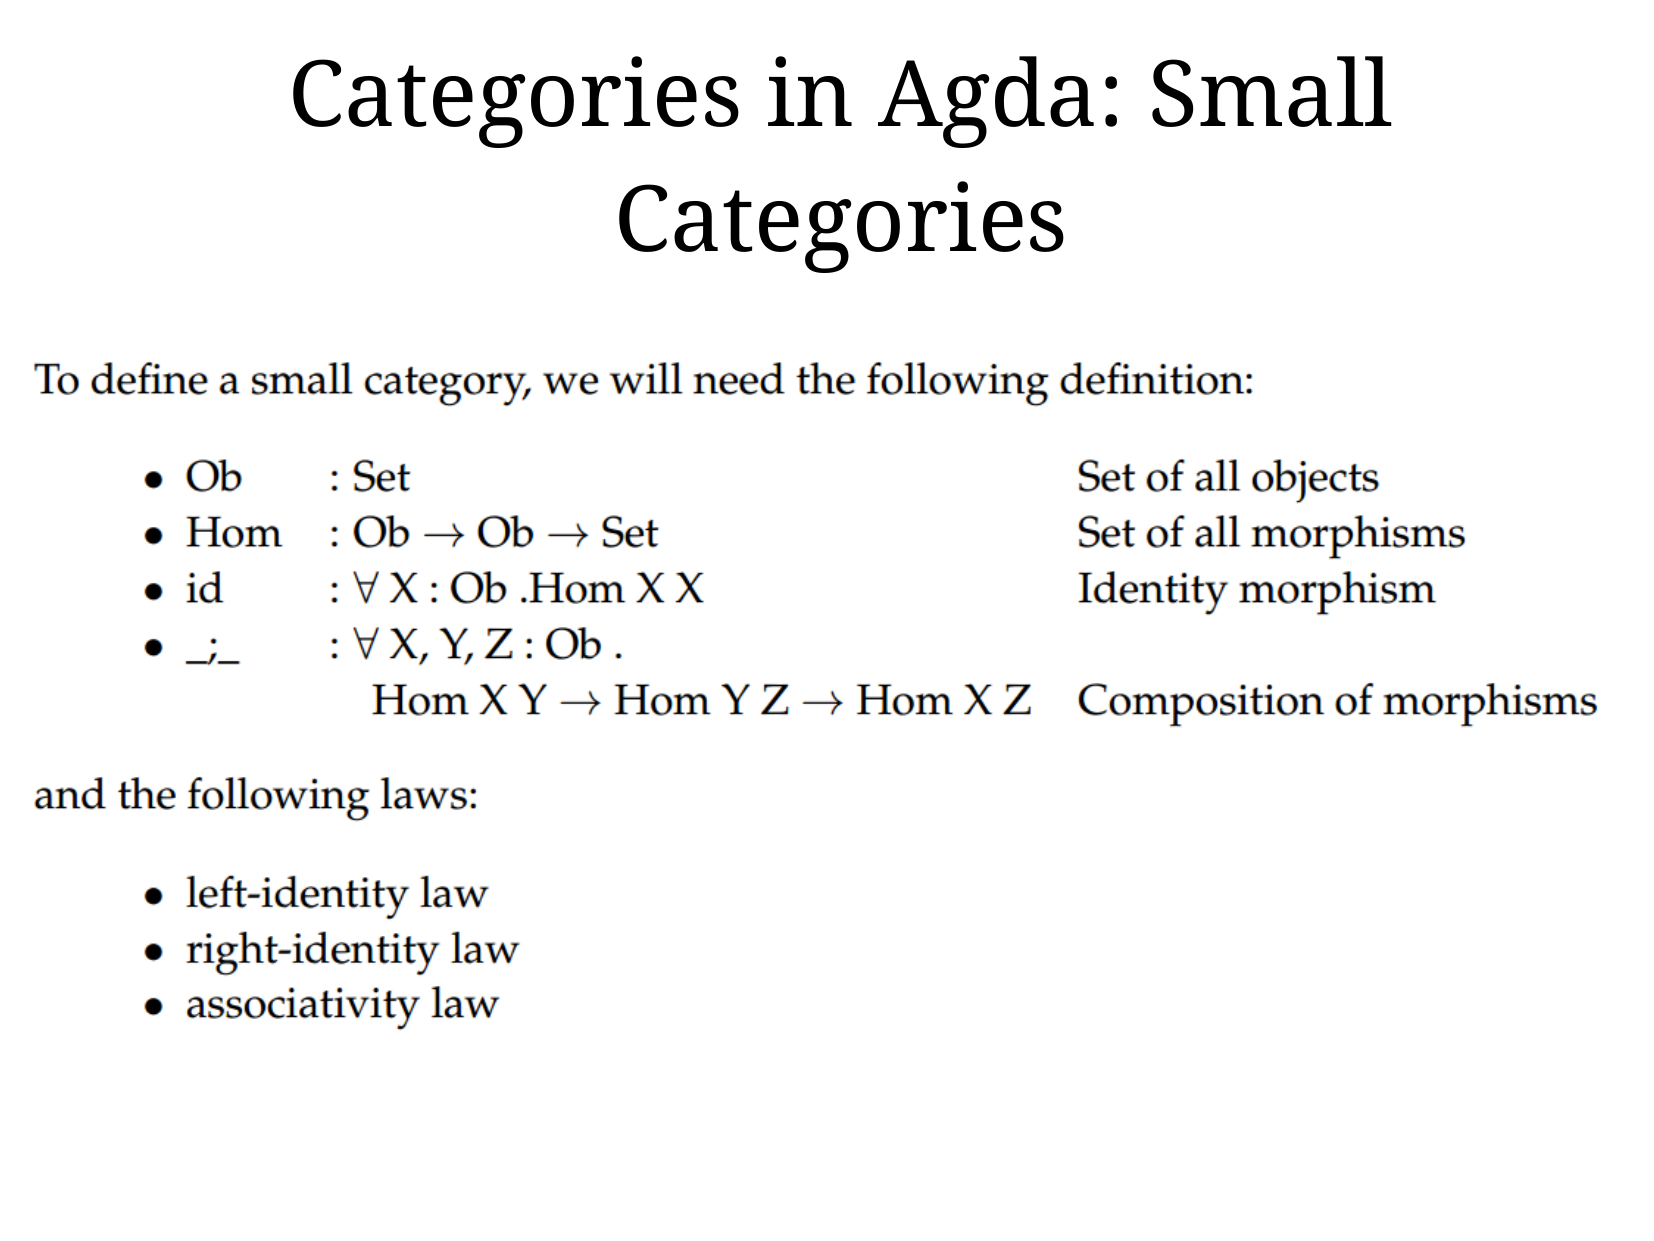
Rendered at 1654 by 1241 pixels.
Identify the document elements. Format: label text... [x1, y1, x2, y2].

title Categories in Agda: Small Categories [59, 22, 1625, 284]
picture [17, 348, 1631, 1038]
